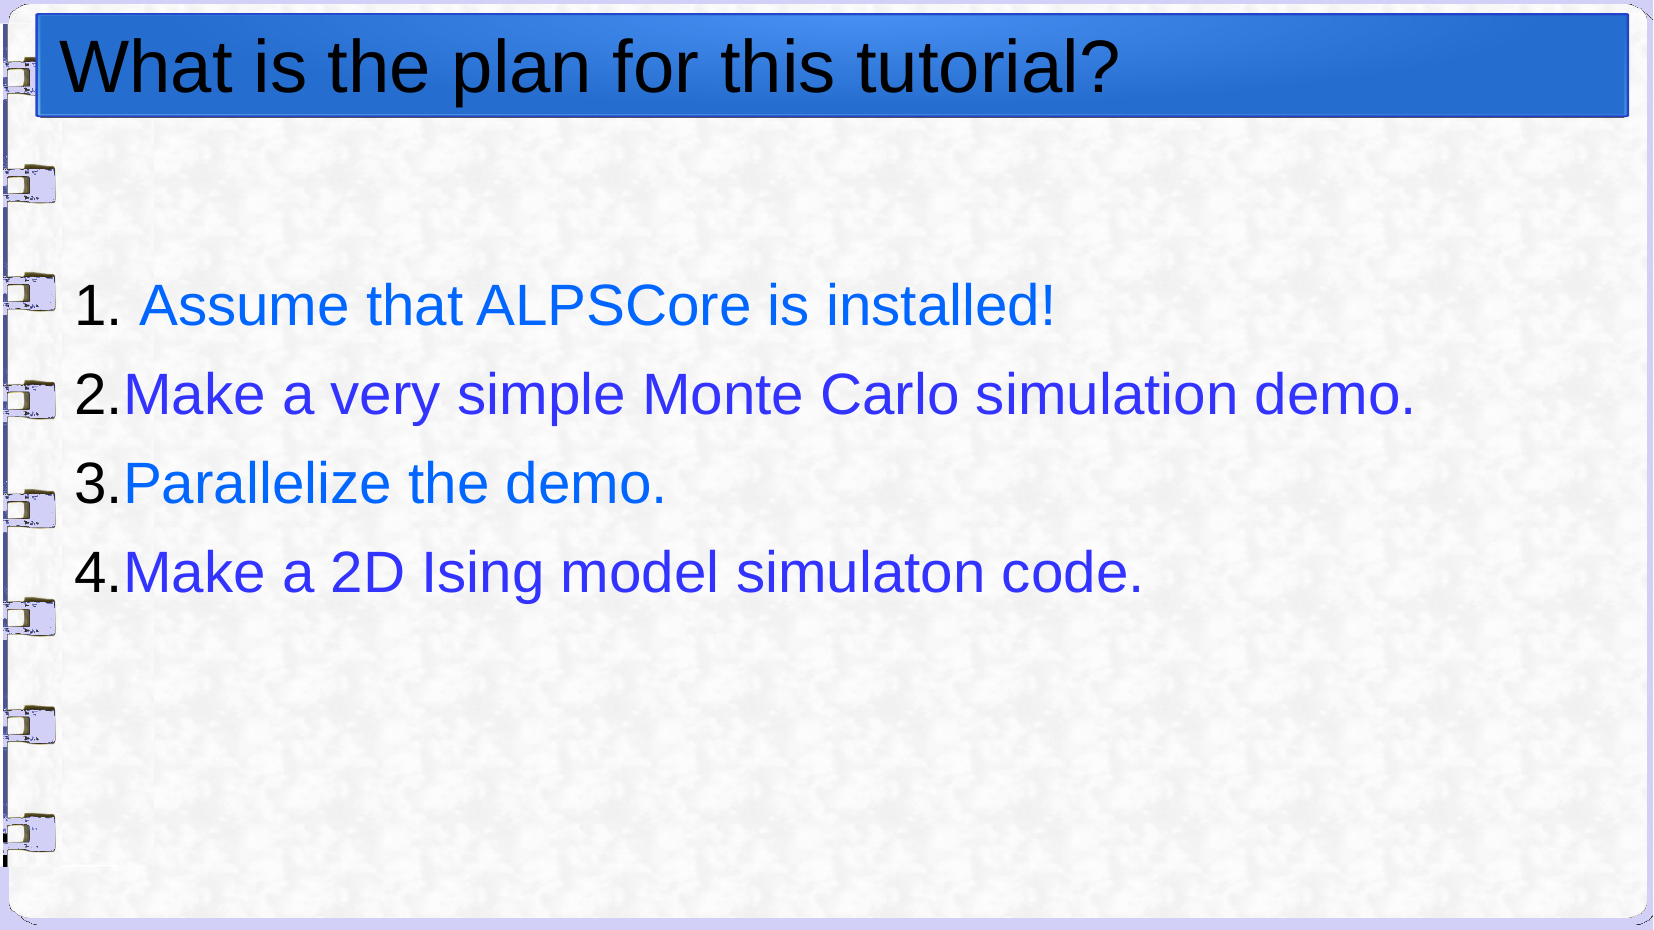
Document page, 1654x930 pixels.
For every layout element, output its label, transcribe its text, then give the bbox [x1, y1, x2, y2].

title What is the plan for this tutorial? [59, 13, 1620, 120]
picture [0, 0, 1654, 930]
list Assume that ALPSCore is installed! Make a very simple Monte Carlo simulation demo. Parallelize the demo. Make a 2D Ising model simulaton code. [74, 273, 1636, 661]
